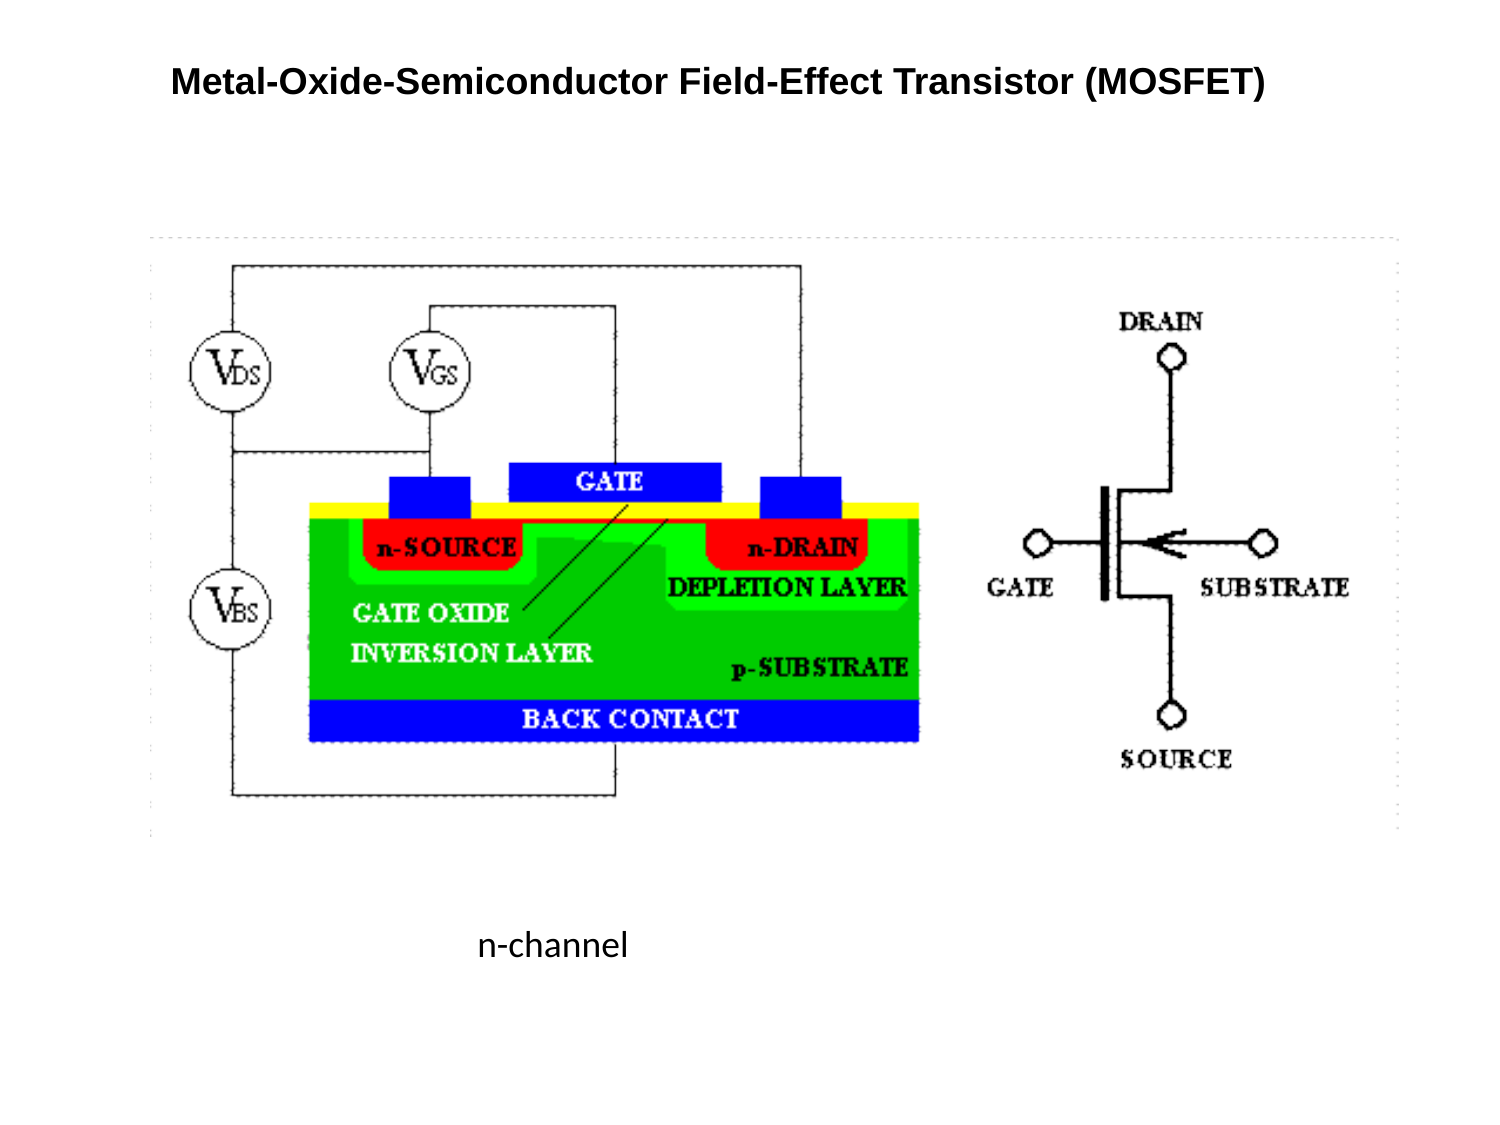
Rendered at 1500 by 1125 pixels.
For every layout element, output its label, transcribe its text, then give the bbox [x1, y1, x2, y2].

text_box Metal-Oxide-Semiconductor Field-Effect Transistor (MOSFET) [0, 49, 1438, 110]
picture [150, 237, 1399, 837]
text_box n-channel [462, 912, 863, 973]
